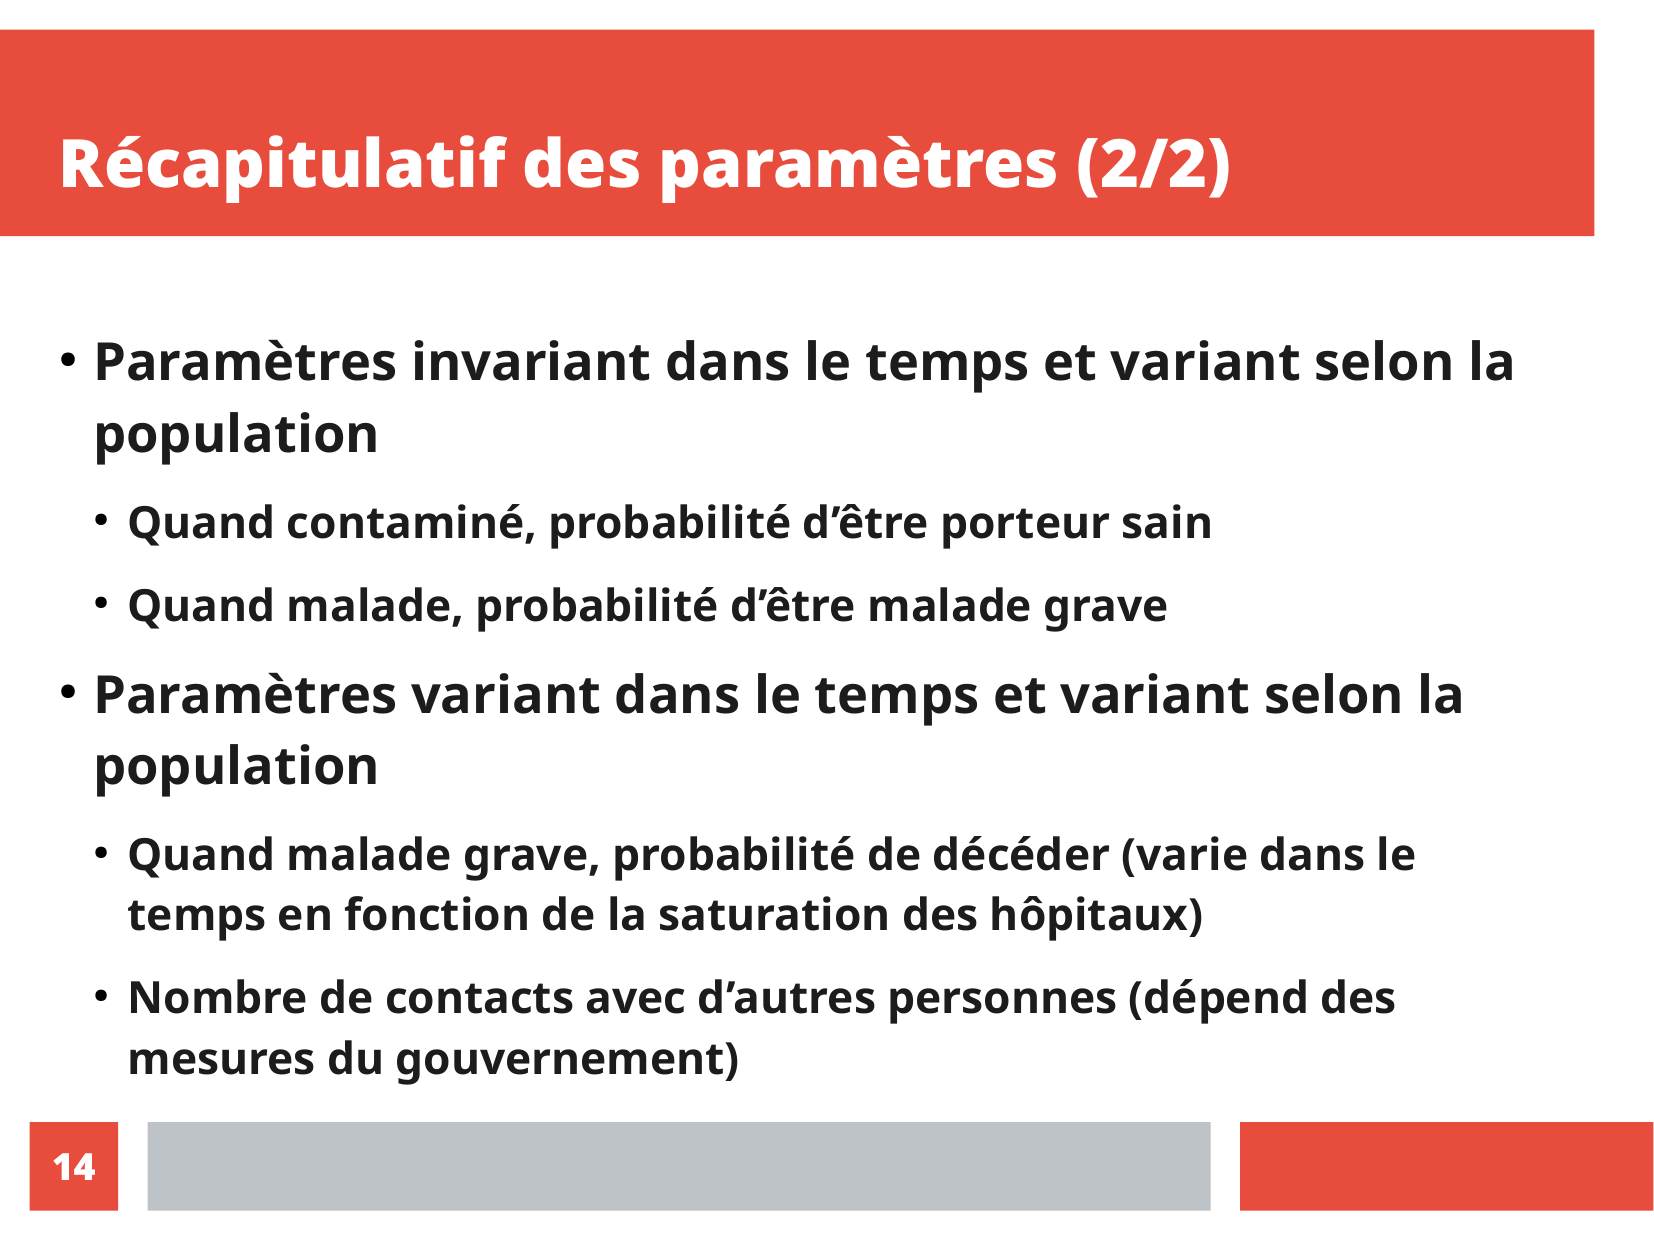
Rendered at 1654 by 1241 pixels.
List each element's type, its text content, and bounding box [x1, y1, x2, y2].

title Récapitulatif des paramètres (2/2) [59, 59, 1595, 207]
list Paramètres invariant dans le temps et variant selon la population Quand contaminé, probabilité d’être porteur sain Quand malade, probabilité d’être malade grave Paramètres variant dans le temps et variant selon la population Quand malade grave, probabilité de décéder (varie dans le temps en fonction de la saturation des hôpitaux) Nombre de contacts avec d’autres personnes (dépend des mesures du gouvernement) [59, 324, 1565, 1093]
